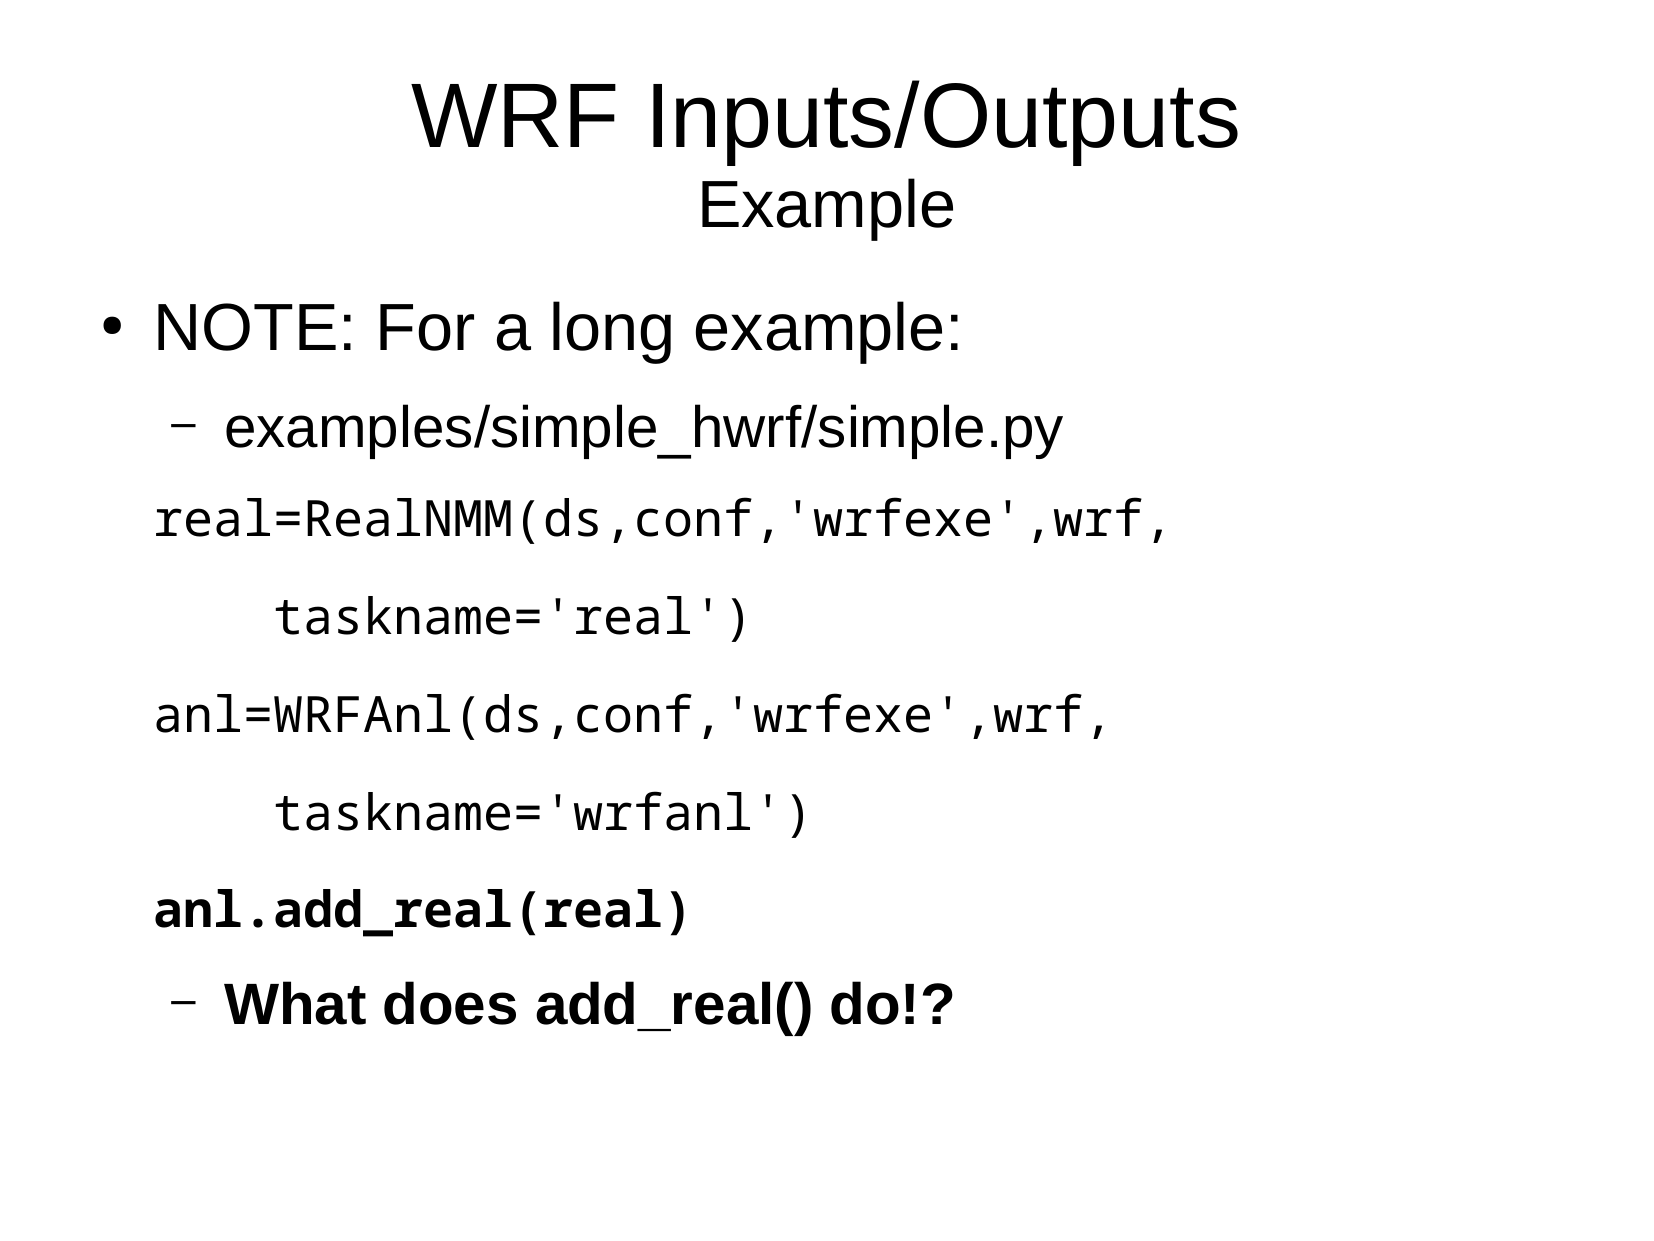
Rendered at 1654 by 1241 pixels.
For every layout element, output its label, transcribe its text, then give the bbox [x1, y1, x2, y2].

title WRF Inputs/Outputs Example [82, 49, 1571, 257]
list NOTE: For a long example: examples/simple_hwrf/simple.py real=RealNMM(ds,conf,'wrfexe',wrf, taskname='real') anl=WRFAnl(ds,conf,'wrfexe',wrf, taskname='wrfanl') anl.add_real(real) What does add_real() do!? [82, 290, 1571, 1010]
